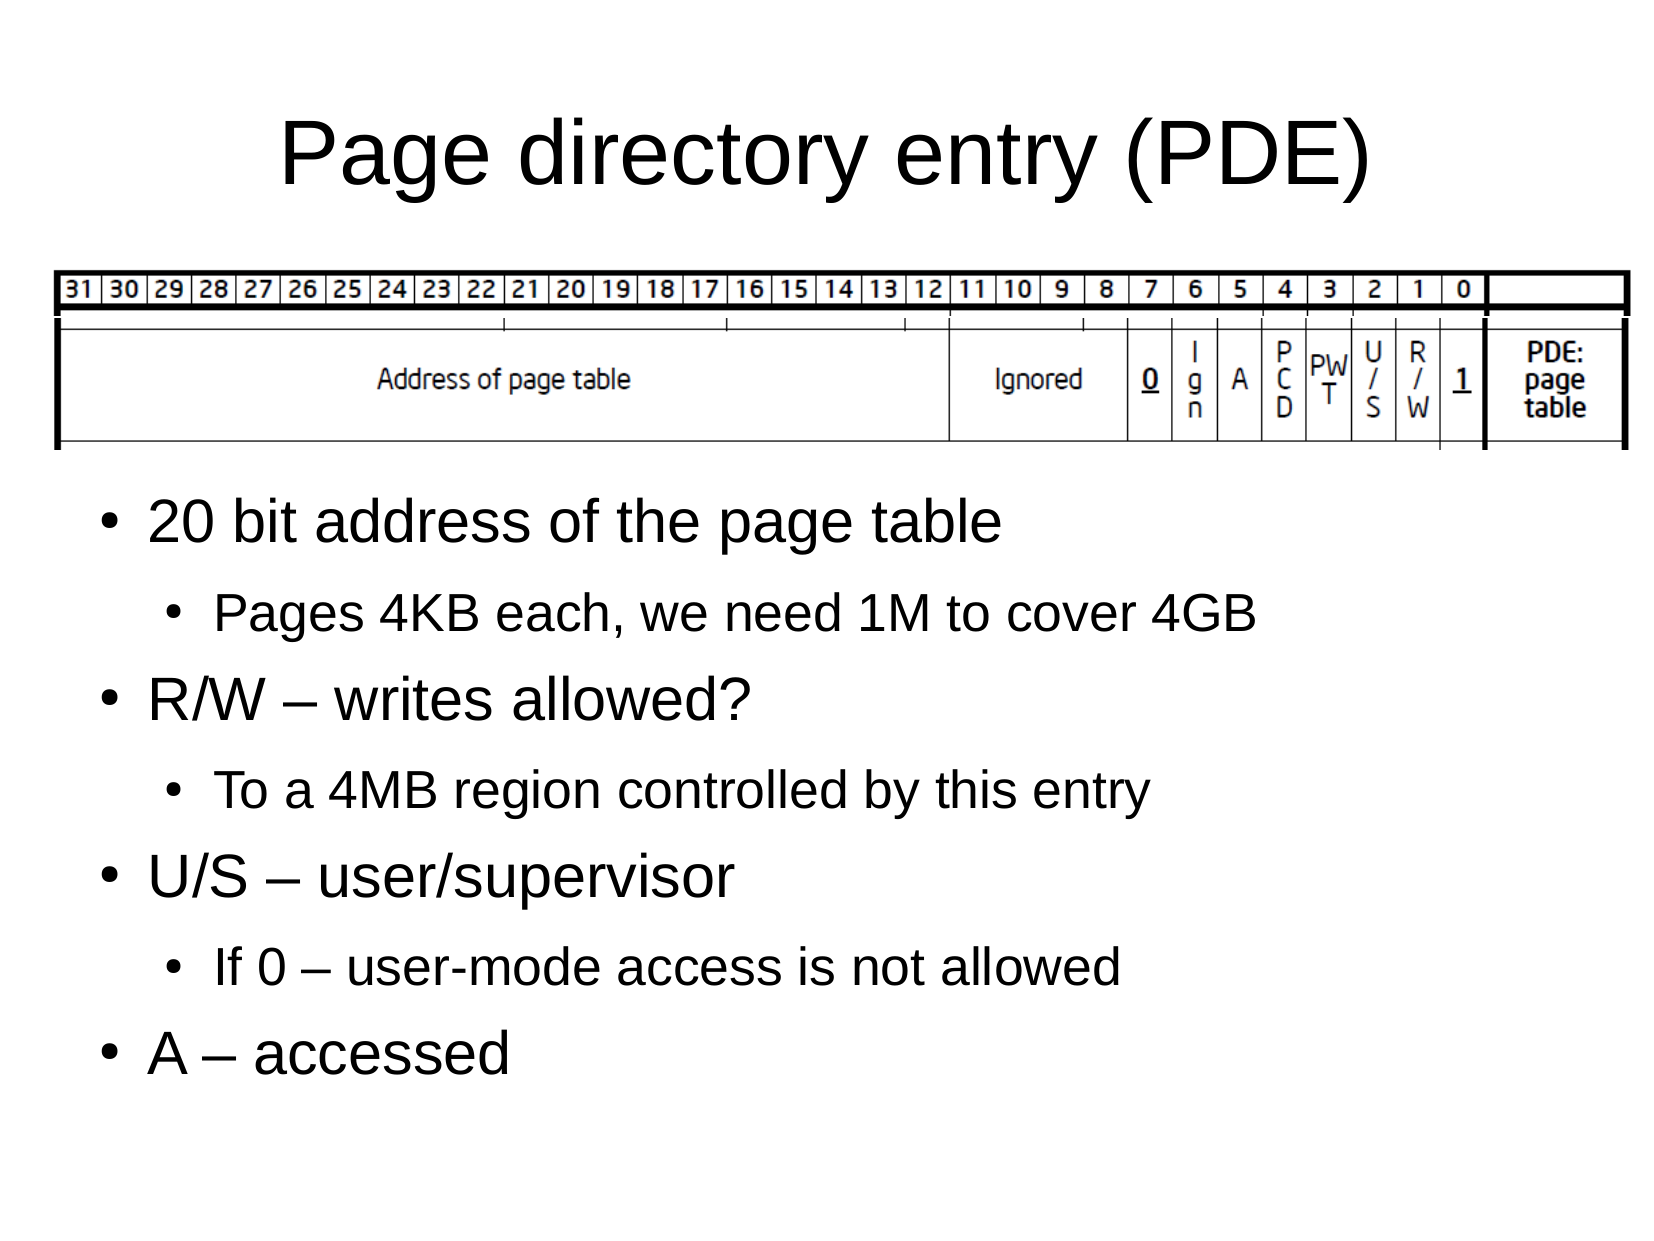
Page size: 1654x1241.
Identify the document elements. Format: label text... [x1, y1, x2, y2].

title Page directory entry (PDE) [82, 49, 1571, 257]
picture [42, 262, 1636, 316]
picture [37, 318, 1642, 451]
list 20 bit address of the page table Pages 4KB each, we need 1M to cover 4GB R/W – writes allowed? To a 4MB region controlled by this entry U/S – user/supervisor If 0 – user-mode access is not allowed A – accessed [82, 487, 1571, 1088]
